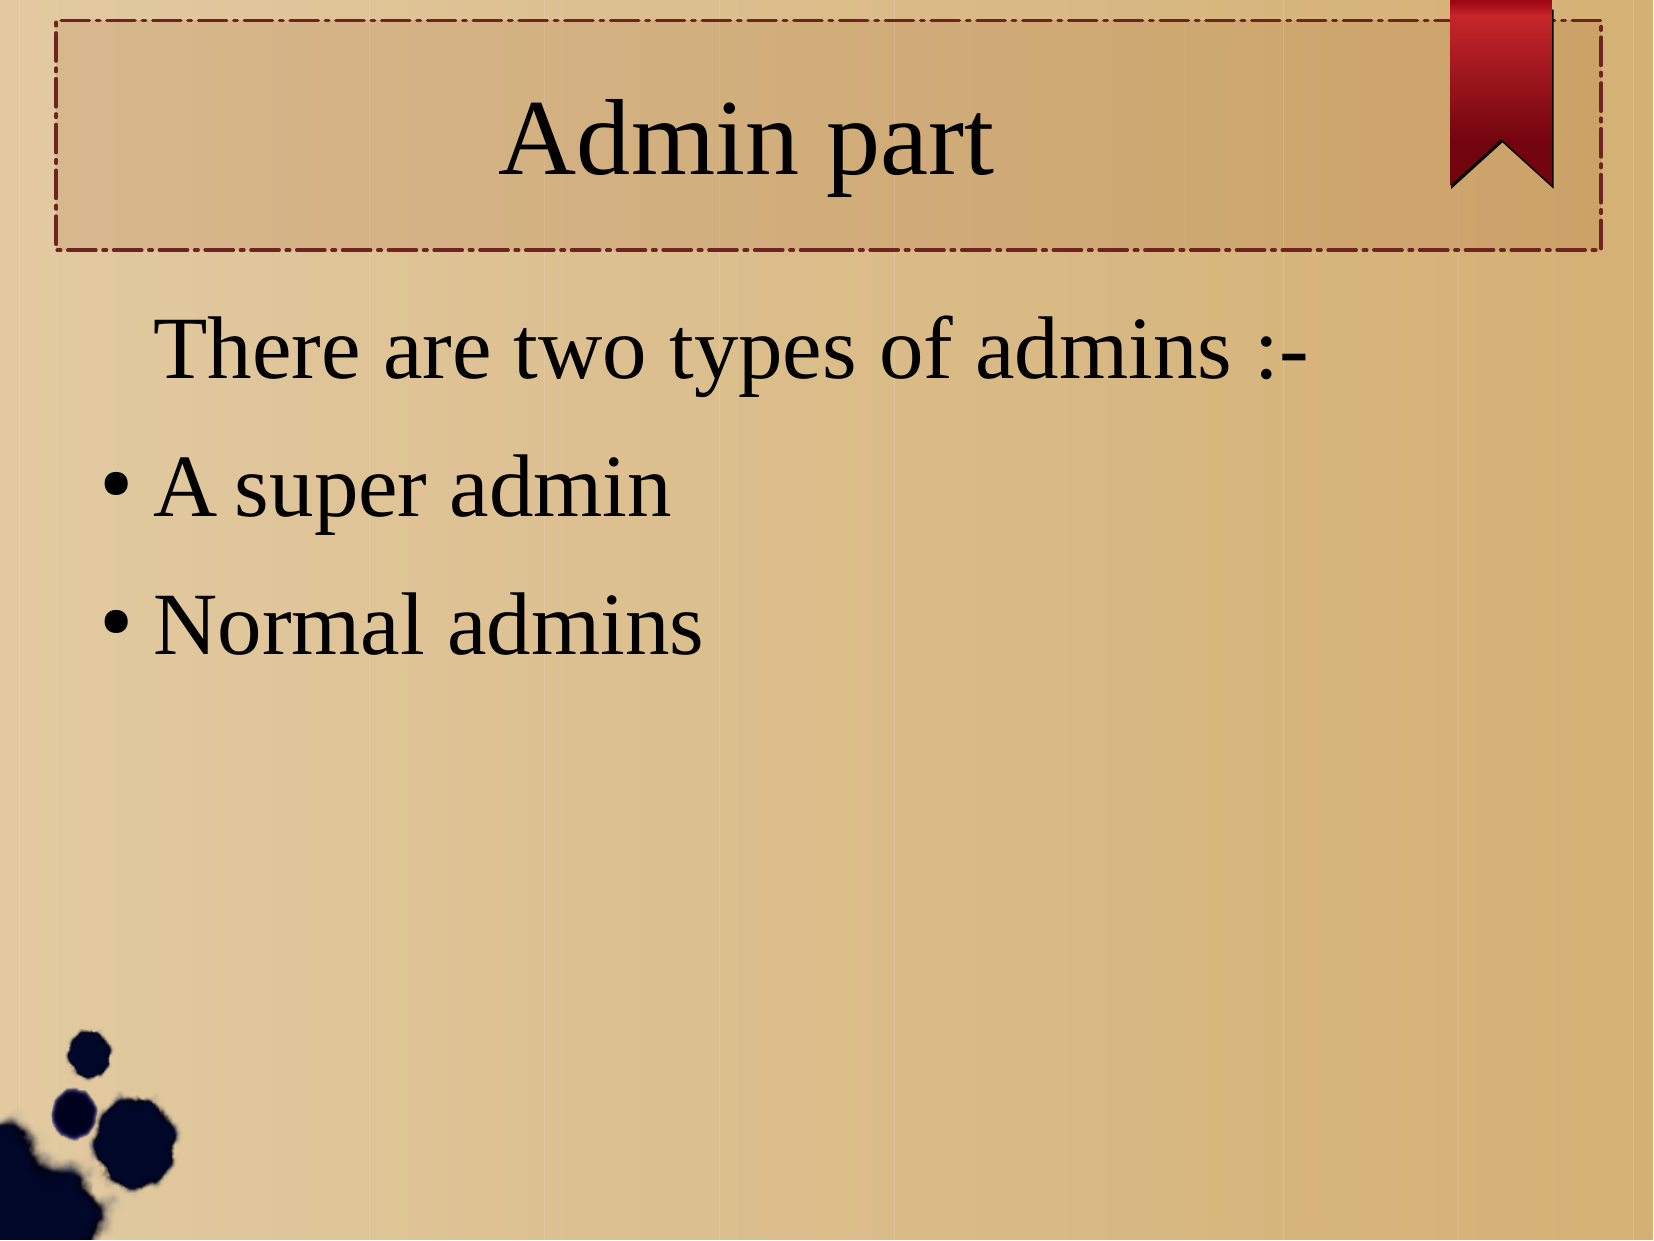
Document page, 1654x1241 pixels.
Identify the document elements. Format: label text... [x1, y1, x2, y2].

title Admin part [82, 47, 1411, 229]
list There are two types of admins :- A super admin Normal admins [82, 299, 1571, 1019]
